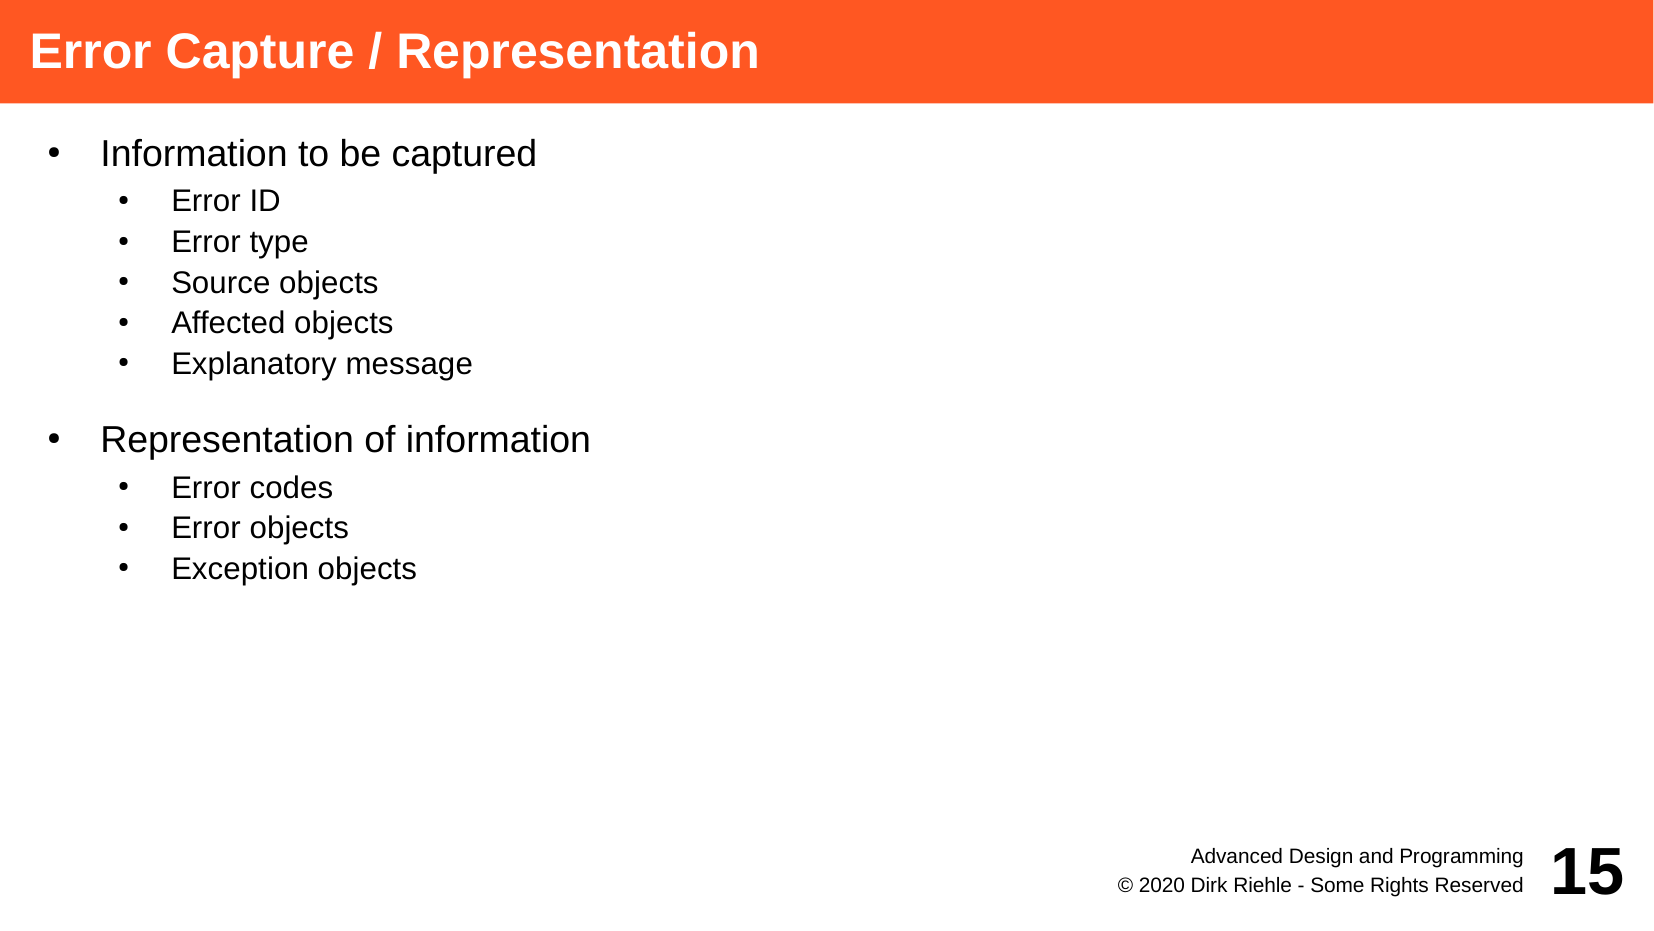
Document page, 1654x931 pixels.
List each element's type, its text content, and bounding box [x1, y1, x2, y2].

list Information to be captured Error ID Error type Source objects Affected objects Explanatory message Representation of information Error codes Error objects Exception objects [29, 132, 1625, 813]
title Error Capture / Representation [0, 0, 1654, 104]
